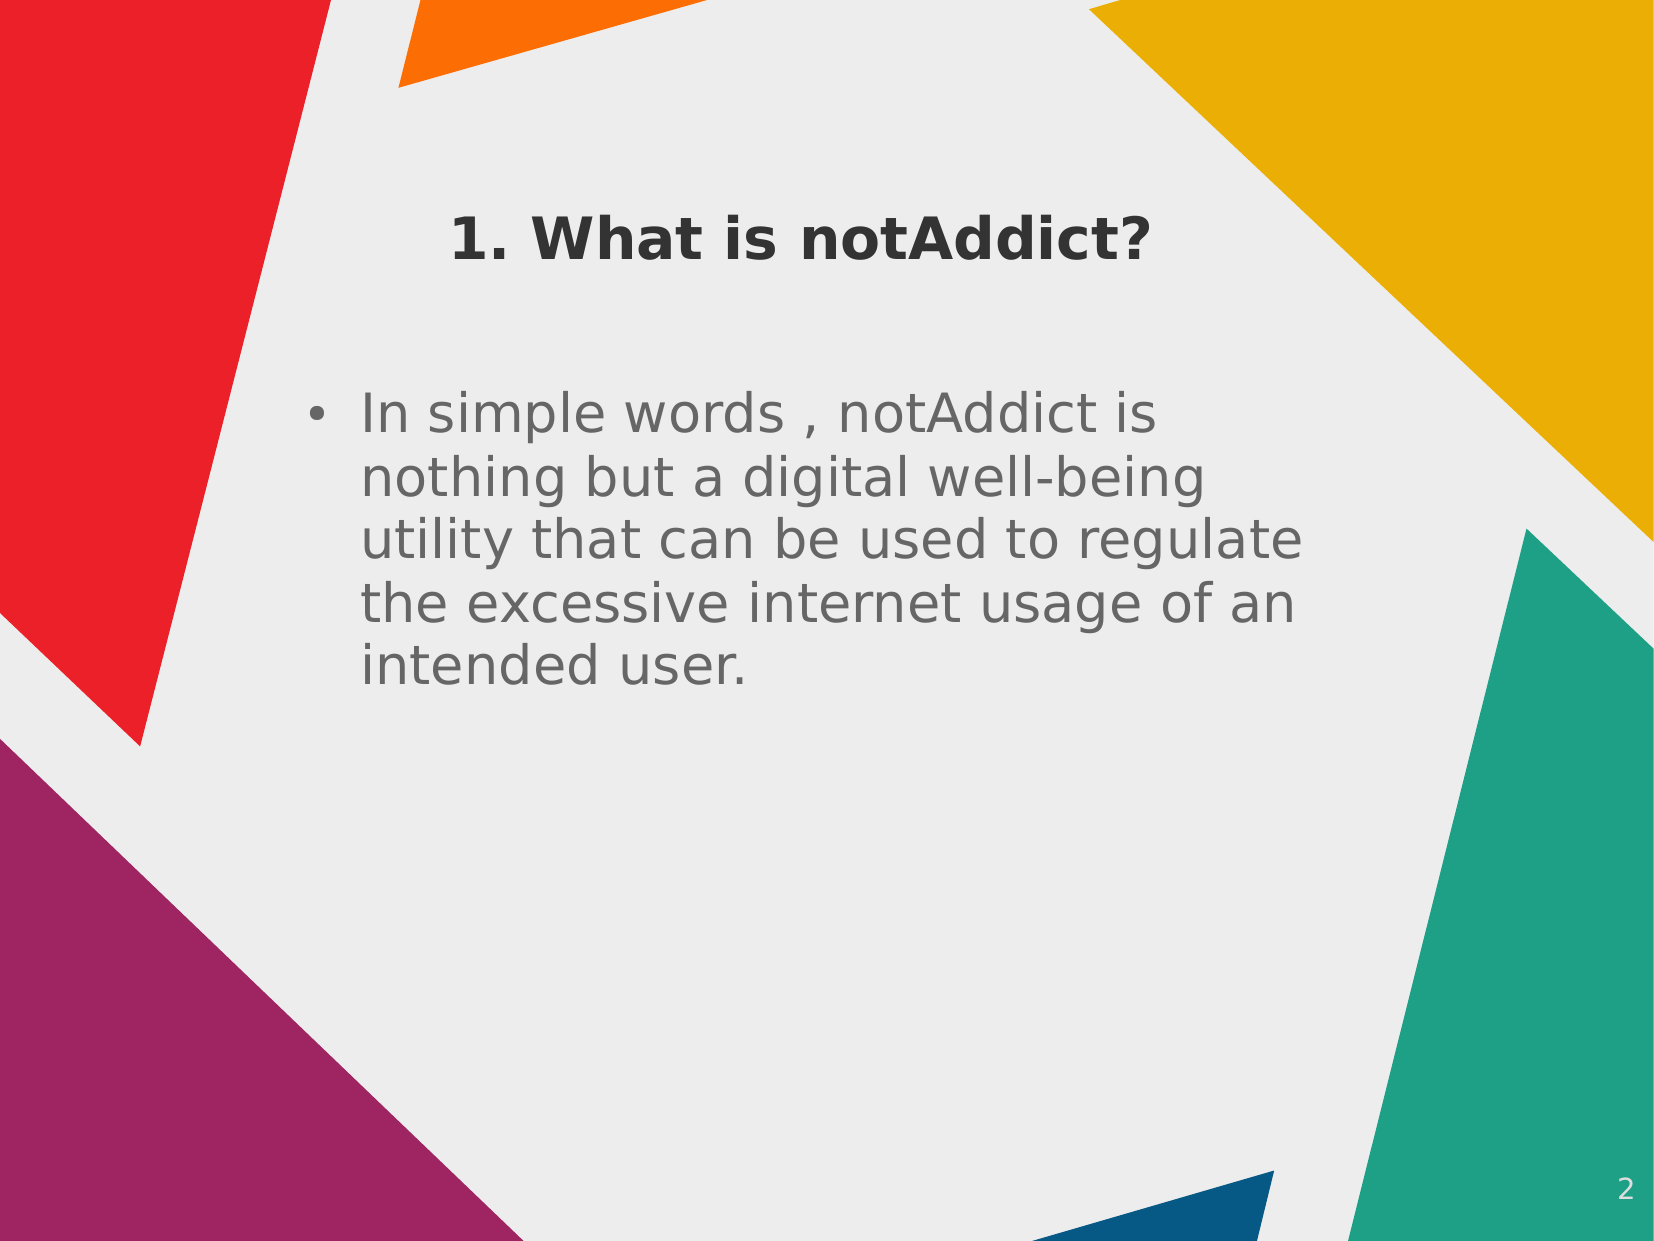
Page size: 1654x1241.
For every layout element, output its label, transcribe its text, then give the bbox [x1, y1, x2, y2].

list In simple words , notAddict is nothing but a digital well-being utility that can be used to regulate the excessive internet usage of an intended user. [289, 290, 1372, 1090]
title 1. What is notAddict? [259, 135, 1342, 343]
